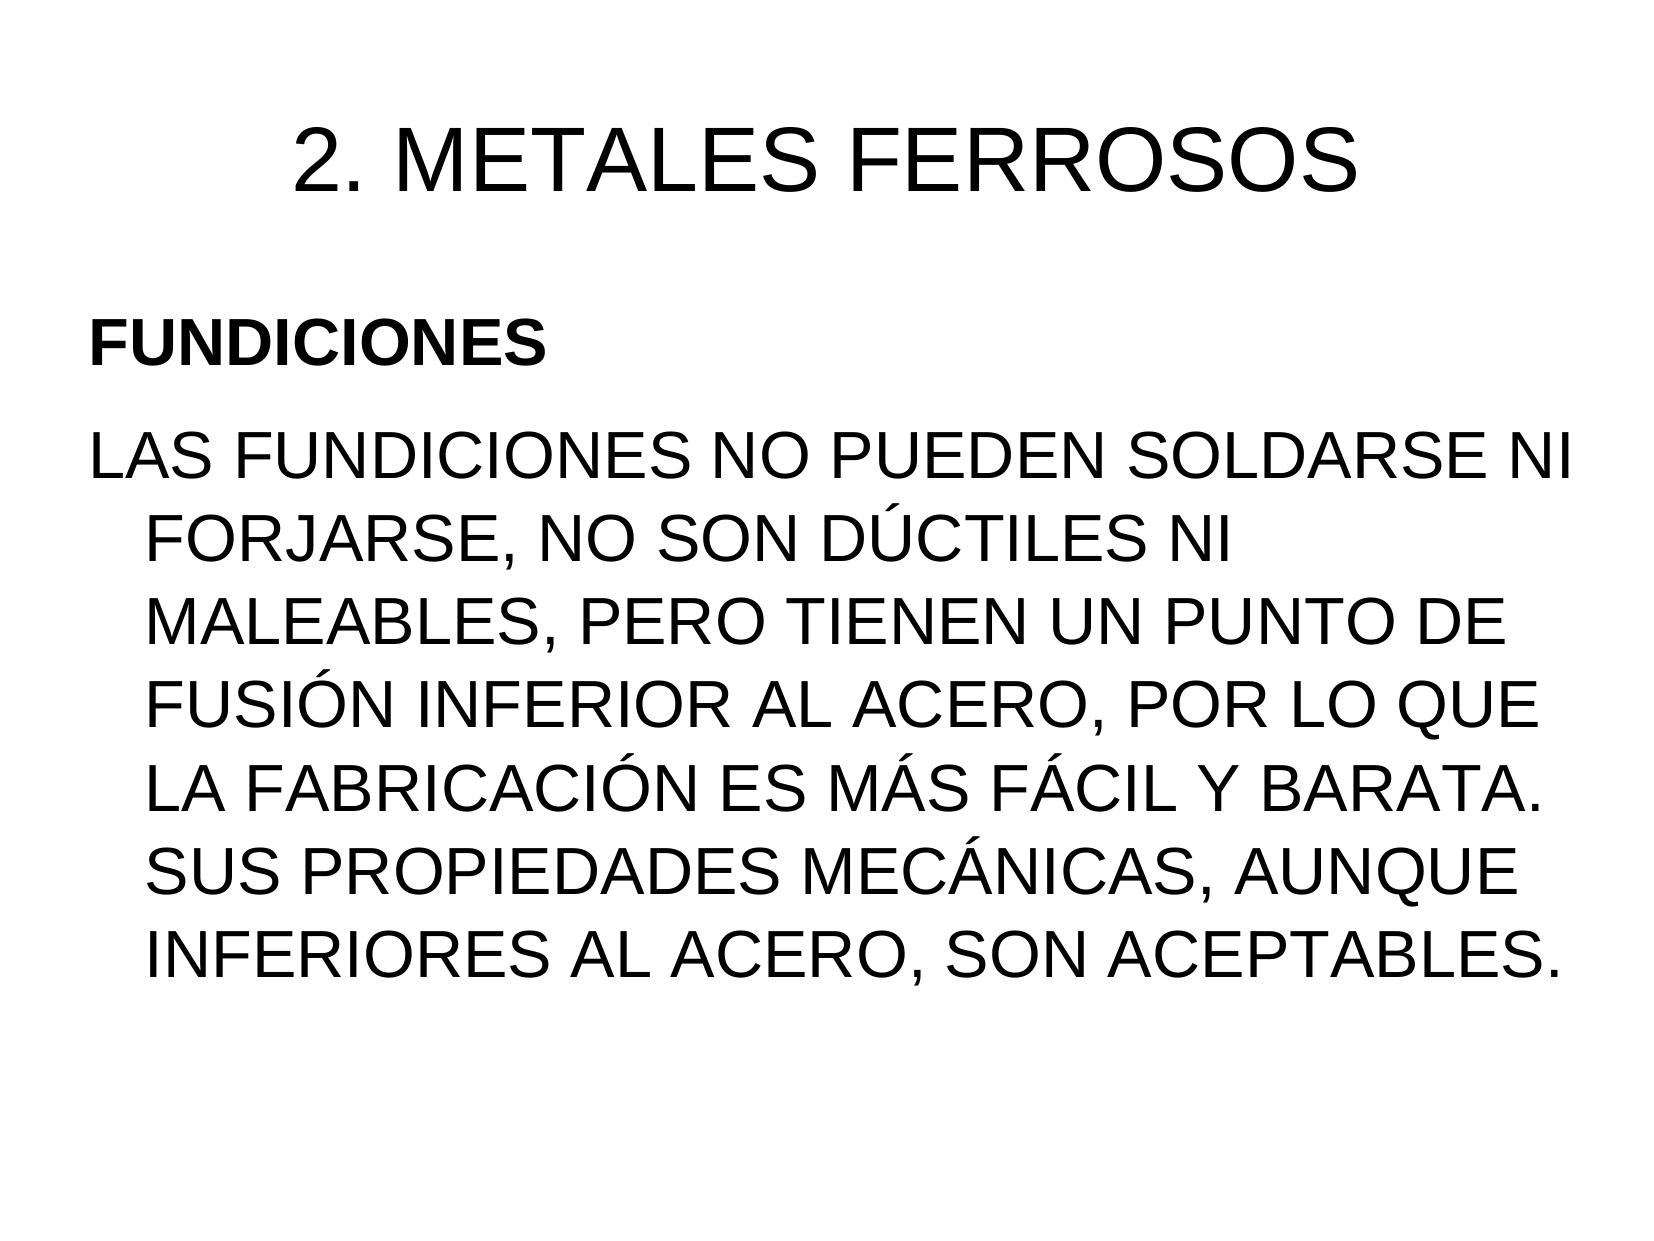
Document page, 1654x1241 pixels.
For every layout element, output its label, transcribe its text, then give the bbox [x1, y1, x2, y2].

list FUNDICIONES LAS FUNDICIONES NO PUEDEN SOLDARSE NI FORJARSE, NO SON DÚCTILES NI MALEABLES, PERO TIENEN UN PUNTO DE FUSIÓN INFERIOR AL ACERO, POR LO QUE LA FABRICACIÓN ES MÁS FÁCIL Y BARATA. SUS PROPIEDADES MECÁNICAS, AUNQUE INFERIORES AL ACERO, SON ACEPTABLES. [88, 295, 1577, 1114]
title 2. METALES FERROSOS [82, 56, 1571, 249]
